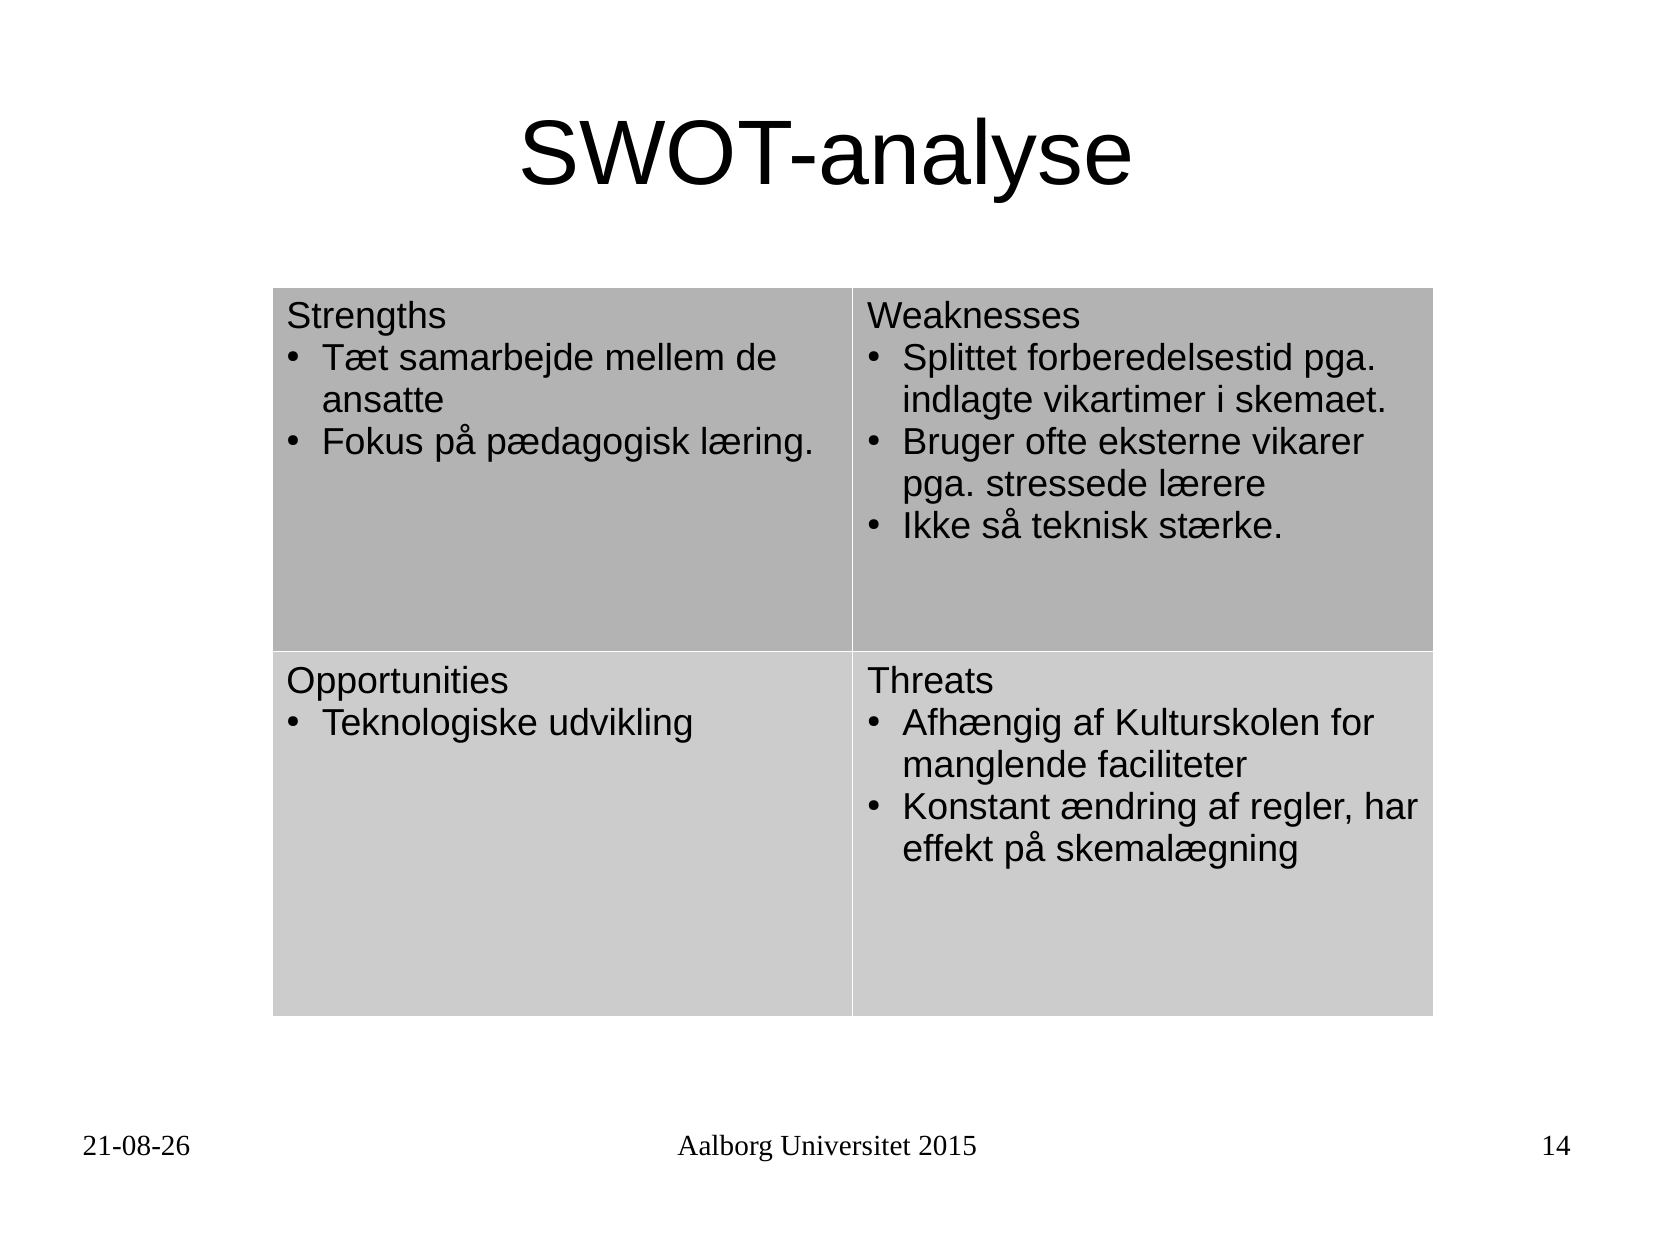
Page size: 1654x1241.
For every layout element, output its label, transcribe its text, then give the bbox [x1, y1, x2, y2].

table_cell Threats Afhængig af Kulturskolen for manglende faciliteter Konstant ændring af regler, har effekt på skemalægning [853, 652, 1433, 1016]
table_header Strengths Tæt samarbejde mellem de ansatte Fokus på pædagogisk læring. [273, 288, 852, 651]
table_cell Opportunities Teknologiske udvikling [273, 652, 852, 1016]
title SWOT-analyse [82, 49, 1571, 257]
table_header Weaknesses Splittet forberedelsestid pga. indlagte vikartimer i skemaet. Bruger ofte eksterne vikarer pga. stressede lærere Ikke så teknisk stærke. [853, 288, 1433, 651]
